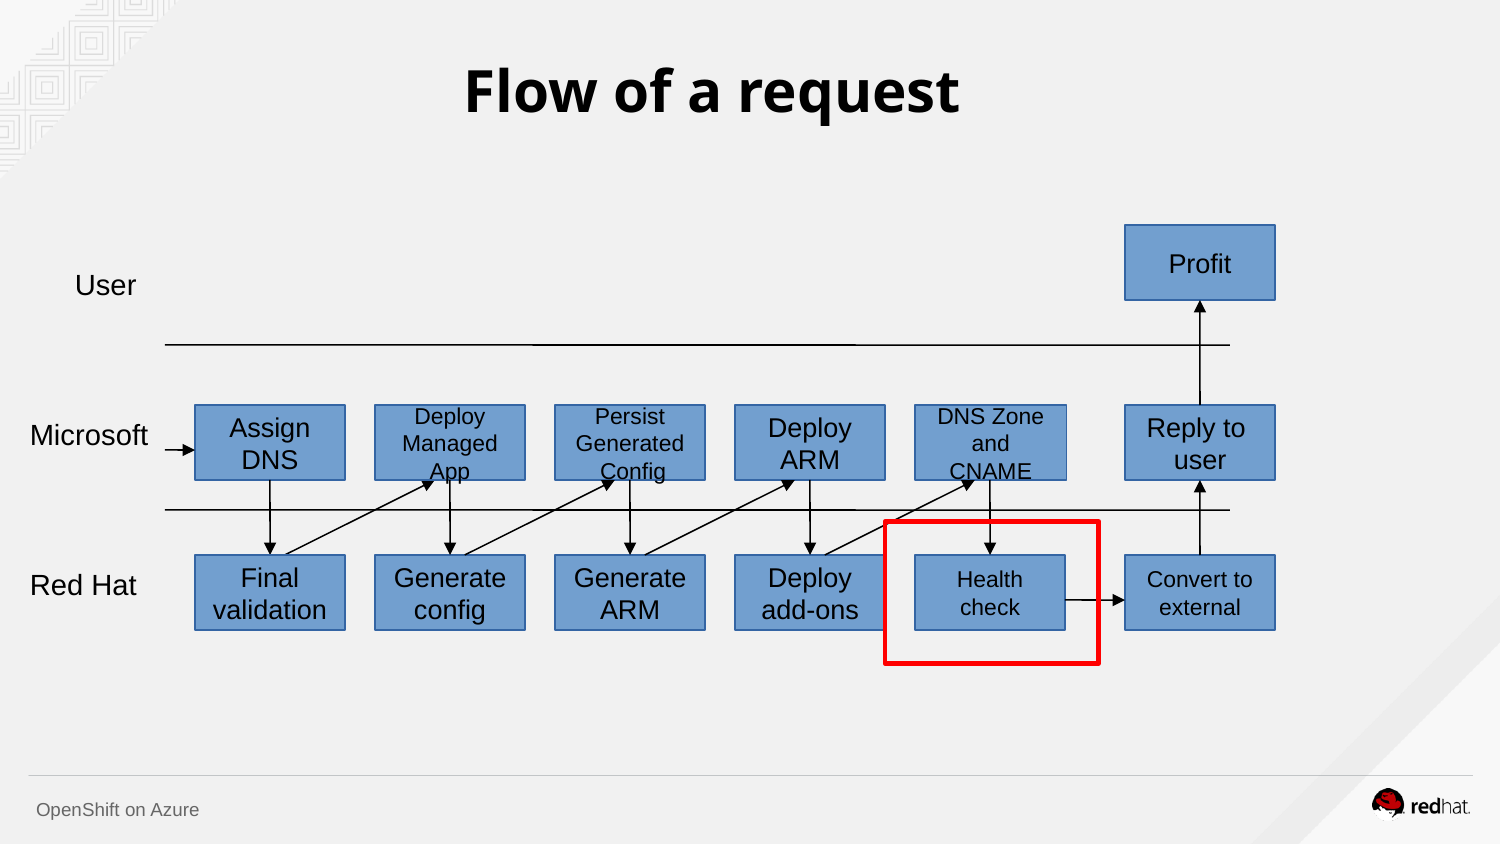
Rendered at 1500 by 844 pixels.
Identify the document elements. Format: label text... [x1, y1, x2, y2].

text_box Profit [1124, 224, 1275, 300]
text_box Health check [914, 554, 1065, 630]
text_box Assign DNS [194, 404, 345, 480]
text_box Generate ARM [554, 554, 705, 630]
text_box Deploy ARM [734, 404, 885, 480]
text_box Microsoft [15, 408, 164, 457]
text_box Red Hat [14, 558, 152, 607]
text_box Reply to user [1124, 404, 1275, 480]
text_box Flow of a request [75, 46, 1350, 140]
text_box Final validation [194, 555, 345, 630]
text_box User [59, 258, 152, 307]
text_box Deploy add-ons [734, 554, 883, 630]
text_box DNS Zone and CNAME [915, 404, 1067, 480]
picture [0, 0, 1500, 844]
text_box Generate config [374, 554, 525, 630]
text_box Convert to external [1124, 554, 1275, 630]
text_box Persist Generated Config [554, 404, 705, 480]
text_box Deploy Managed App [374, 405, 525, 480]
